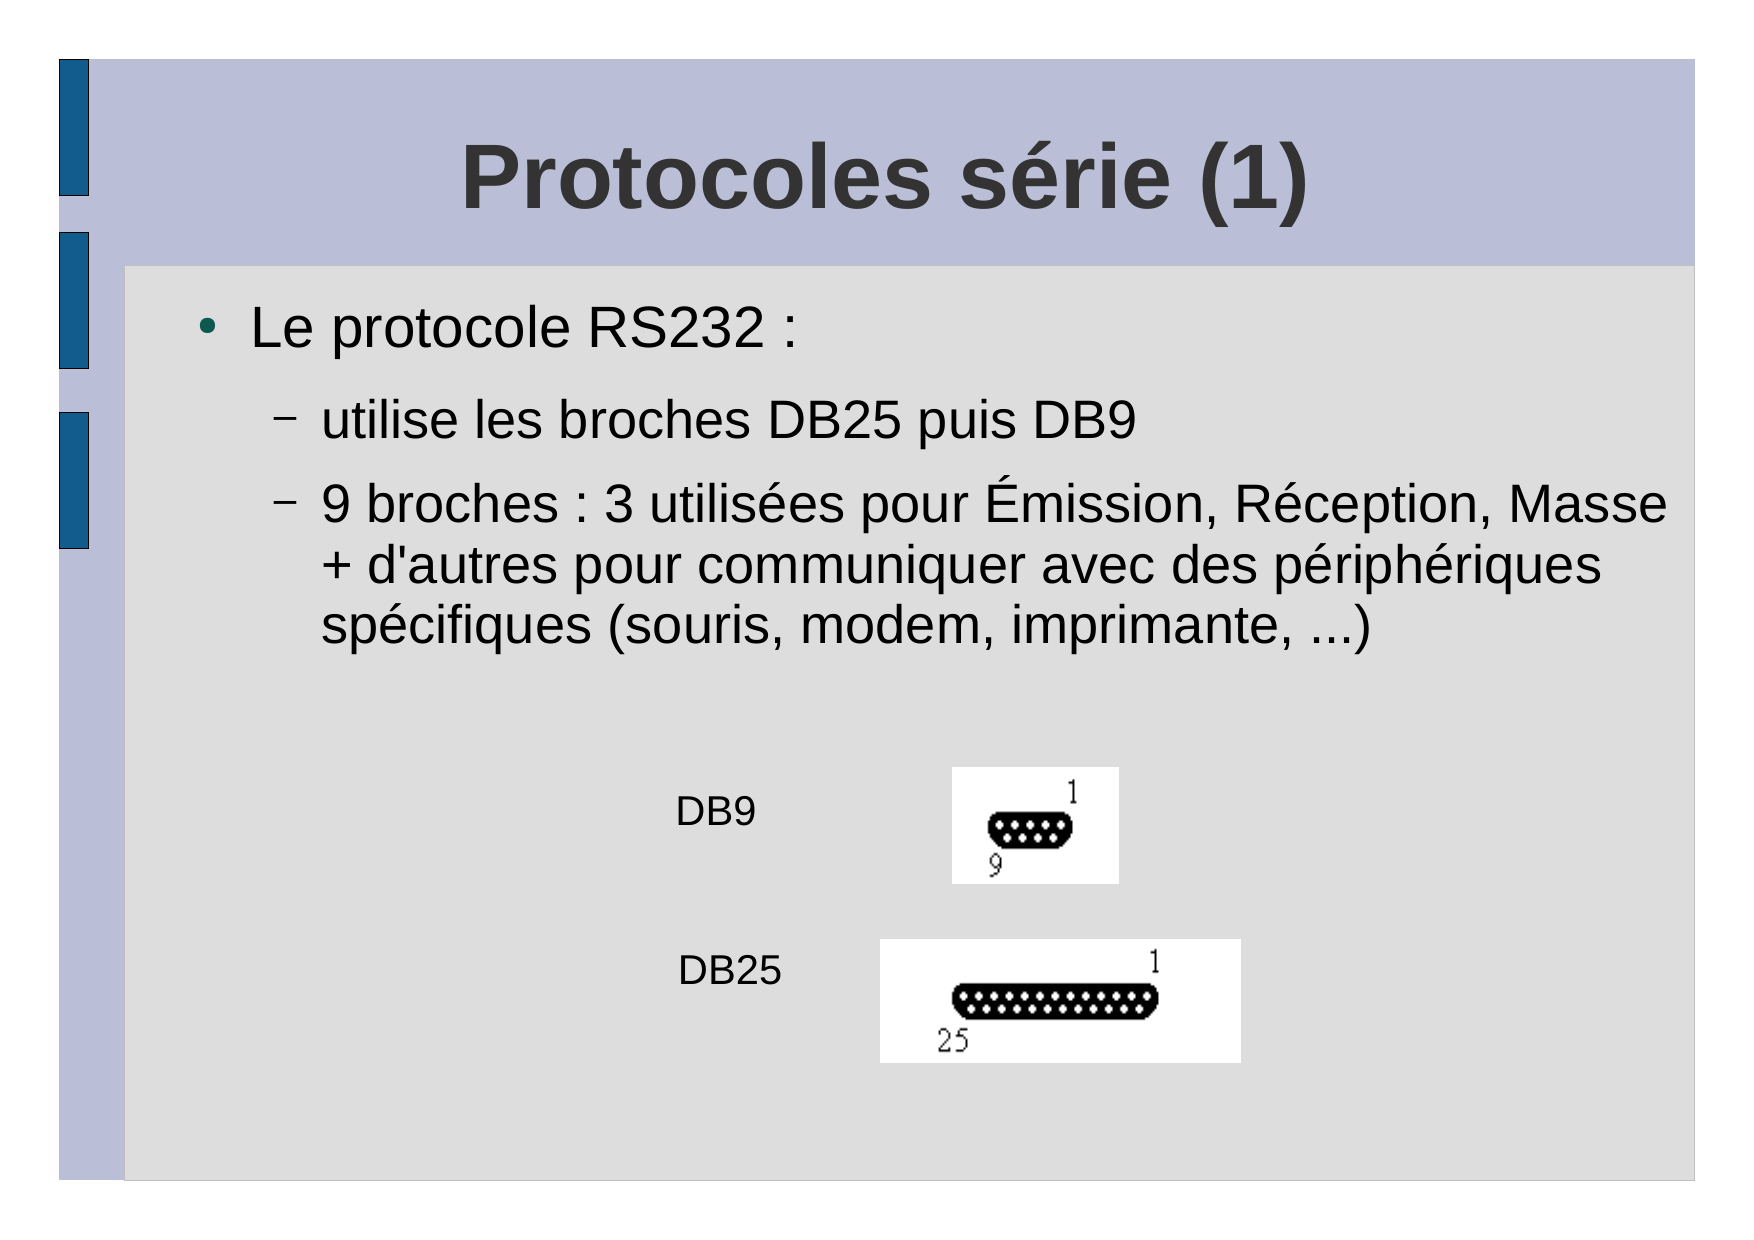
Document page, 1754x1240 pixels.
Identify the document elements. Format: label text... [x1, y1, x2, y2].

picture [952, 767, 1119, 884]
title Protocoles série (1) [118, 88, 1654, 266]
text_box DB9 [660, 779, 772, 842]
picture [880, 939, 1241, 1063]
text_box DB25 [663, 939, 798, 1002]
list Le protocole RS232 : utilise les broches DB25 puis DB9 9 broches : 3 utilisées pour Émission, Réception, Masse + d'autres pour communiquer avec des périphériques spécifiques (souris, modem, imprimante, ...) [179, 295, 1684, 1093]
